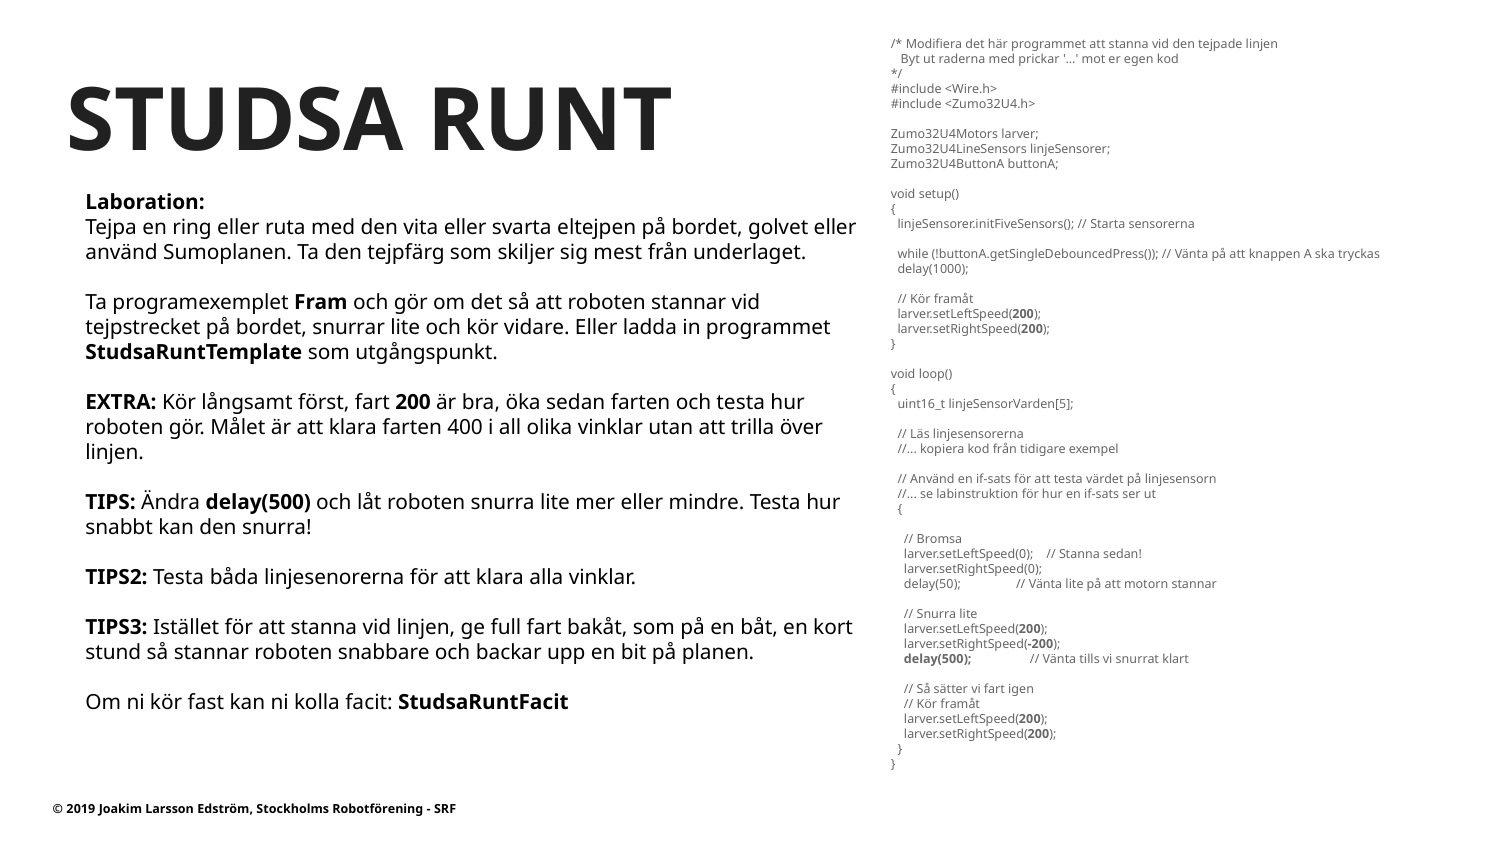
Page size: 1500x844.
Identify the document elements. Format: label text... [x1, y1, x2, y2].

text_box Laboration: Tejpa en ring eller ruta med den vita eller svarta eltejpen på bordet, golvet eller använd Sumoplanen. Ta den tejpfärg som skiljer sig mest från underlaget. Ta programexemplet Fram och gör om det så att roboten stannar vid tejpstrecket på bordet, snurrar lite och kör vidare. Eller ladda in programmet StudsaRuntTemplate som utgångspunkt. EXTRA: Kör långsamt först, fart 200 är bra, öka sedan farten och testa hur roboten gör. Målet är att klara farten 400 i all olika vinklar utan att trilla över linjen. TIPS: Ändra delay(500) och låt roboten snurra lite mer eller mindre. Testa hur snabbt kan den snurra! TIPS2: Testa båda linjesenorerna för att klara alla vinklar. TIPS3: Istället för att stanna vid linjen, ge full fart bakåt, som på en båt, en kort stund så stannar roboten snabbare och backar upp en bit på planen. Om ni kör fast kan ni kolla facit: StudsaRuntFacit [70, 180, 875, 768]
text_box © 2019 Joakim Larsson Edström, Stockholms Robotförening - SRF [37, 786, 604, 819]
title STUDSA RUNT [51, 48, 875, 180]
text_box /* Modifiera det här programmet att stanna vid den tejpade linjen Byt ut raderna med prickar '...' mot er egen kod */ #include <Wire.h> #include <Zumo32U4.h> Zumo32U4Motors larver; Zumo32U4LineSensors linjeSensorer; Zumo32U4ButtonA buttonA; void setup() { linjeSensorer.initFiveSensors(); // Starta sensorerna while (!buttonA.getSingleDebouncedPress()); // Vänta på att knappen A ska tryckas delay(1000); // Kör framåt larver.setLeftSpeed(200); larver.setRightSpeed(200); } void loop() { uint16_t linjeSensorVarden[5]; // Läs linjesensorerna //... kopiera kod från tidigare exempel // Använd en if-sats för att testa värdet på linjesensorn //... se labinstruktion för hur en if-sats ser ut { // Bromsa larver.setLeftSpeed(0); // Stanna sedan! larver.setRightSpeed(0); delay(50); // Vänta lite på att motorn stannar // Snurra lite larver.setLeftSpeed(200); larver.setRightSpeed(-200); delay(500); // Vänta tills vi snurrat klart // Så sätter vi fart igen // Kör framåt larver.setLeftSpeed(200); larver.setRightSpeed(200); } } [875, 20, 1500, 829]
